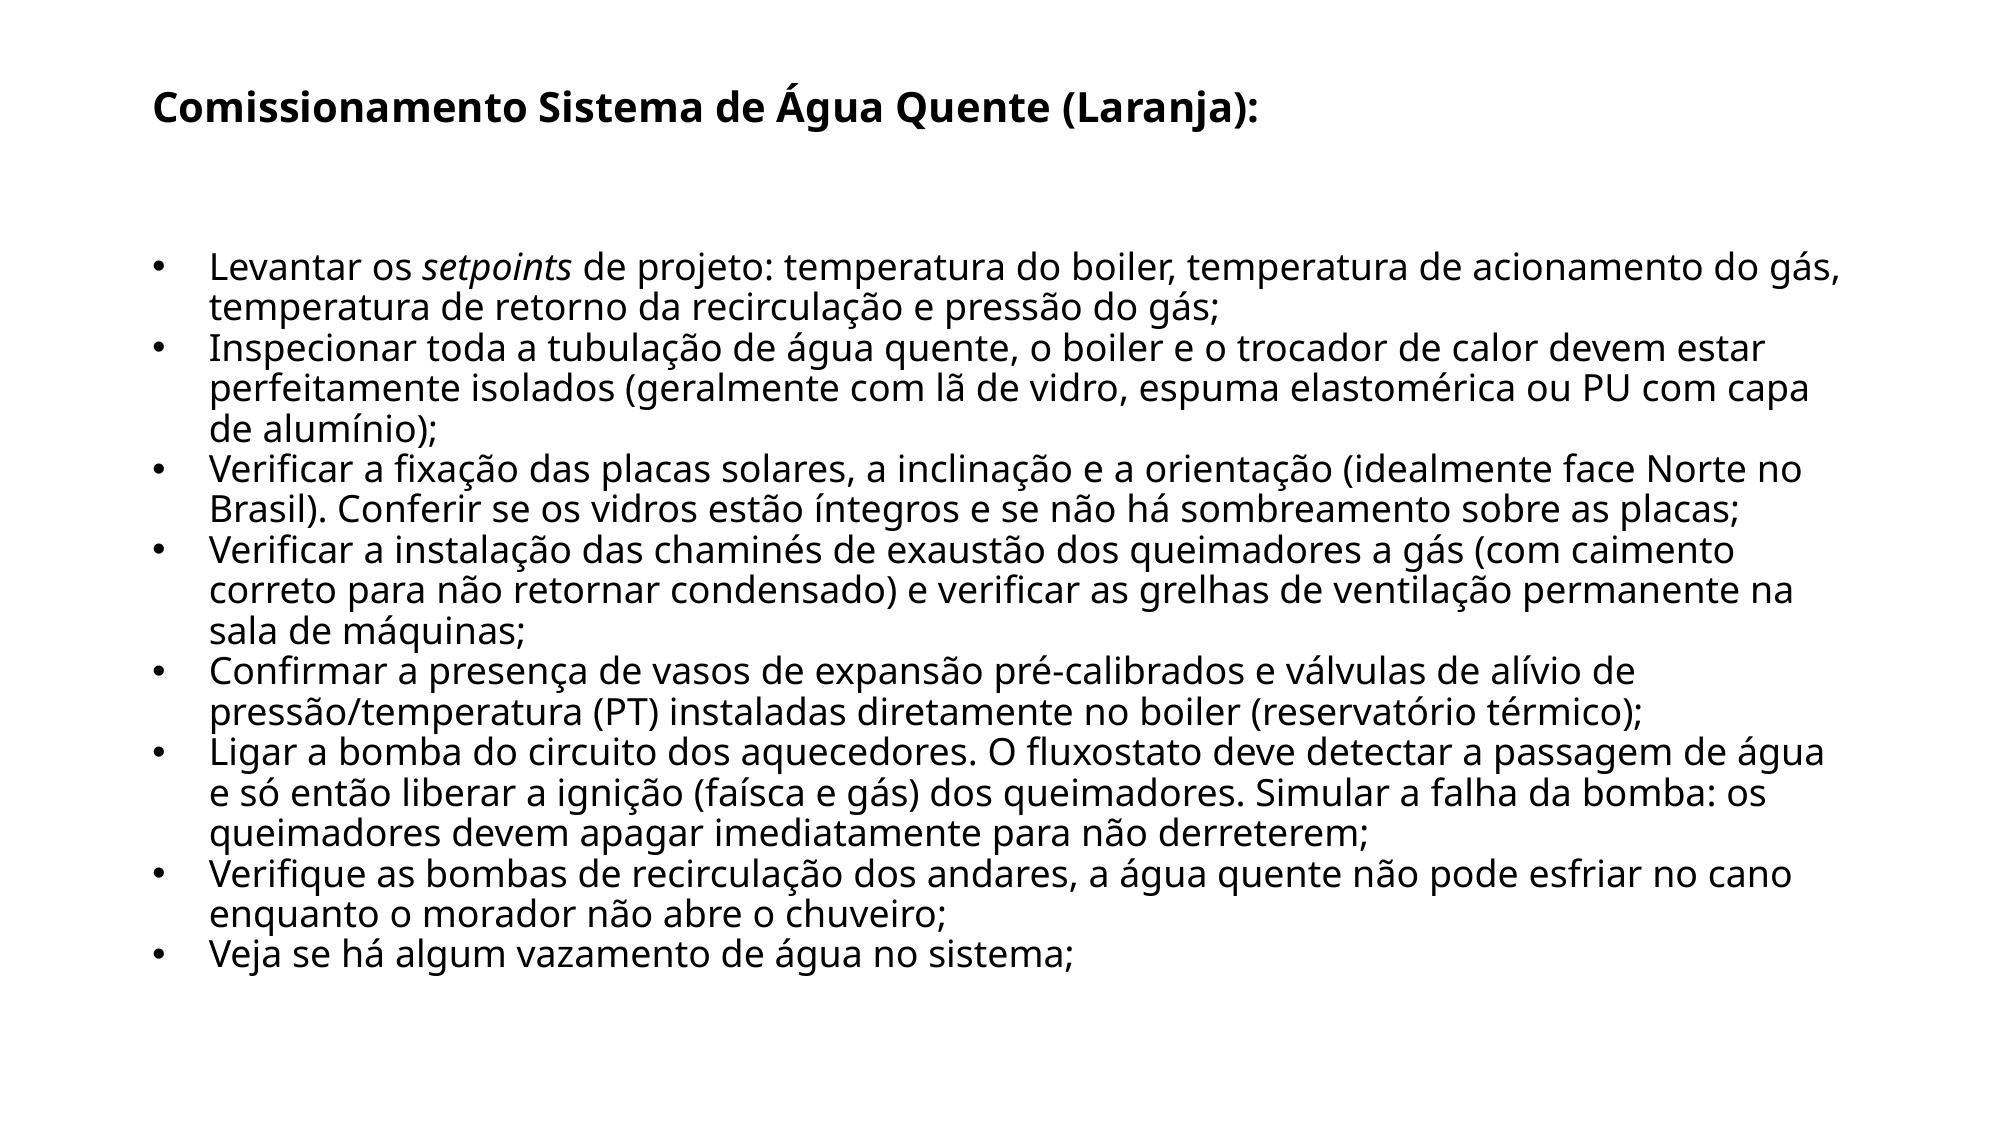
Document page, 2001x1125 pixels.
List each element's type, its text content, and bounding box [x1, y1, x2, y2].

text_box Levantar os setpoints de projeto: temperatura do boiler, temperatura de acionamento do gás, temperatura de retorno da recirculação e pressão do gás; Inspecionar toda a tubulação de água quente, o boiler e o trocador de calor devem estar perfeitamente isolados (geralmente com lã de vidro, espuma elastomérica ou PU com capa de alumínio); Verificar a fixação das placas solares, a inclinação e a orientação (idealmente face Norte no Brasil). Conferir se os vidros estão íntegros e se não há sombreamento sobre as placas; Verificar a instalação das chaminés de exaustão dos queimadores a gás (com caimento correto para não retornar condensado) e verificar as grelhas de ventilação permanente na sala de máquinas; Confirmar a presença de vasos de expansão pré-calibrados e válvulas de alívio de pressão/temperatura (PT) instaladas diretamente no boiler (reservatório térmico); Ligar a bomba do circuito dos aquecedores. O fluxostato deve detectar a passagem de água e só então liberar a ignição (faísca e gás) dos queimadores. Simular a falha da bomba: os queimadores devem apagar imediatamente para não derreterem; Verifique as bombas de recirculação dos andares, a água quente não pode esfriar no cano enquanto o morador não abre o chuveiro; Veja se há algum vazamento de água no sistema; [137, 158, 1863, 1065]
title Comissionamento Sistema de Água Quente (Laranja): [137, 60, 1863, 158]
